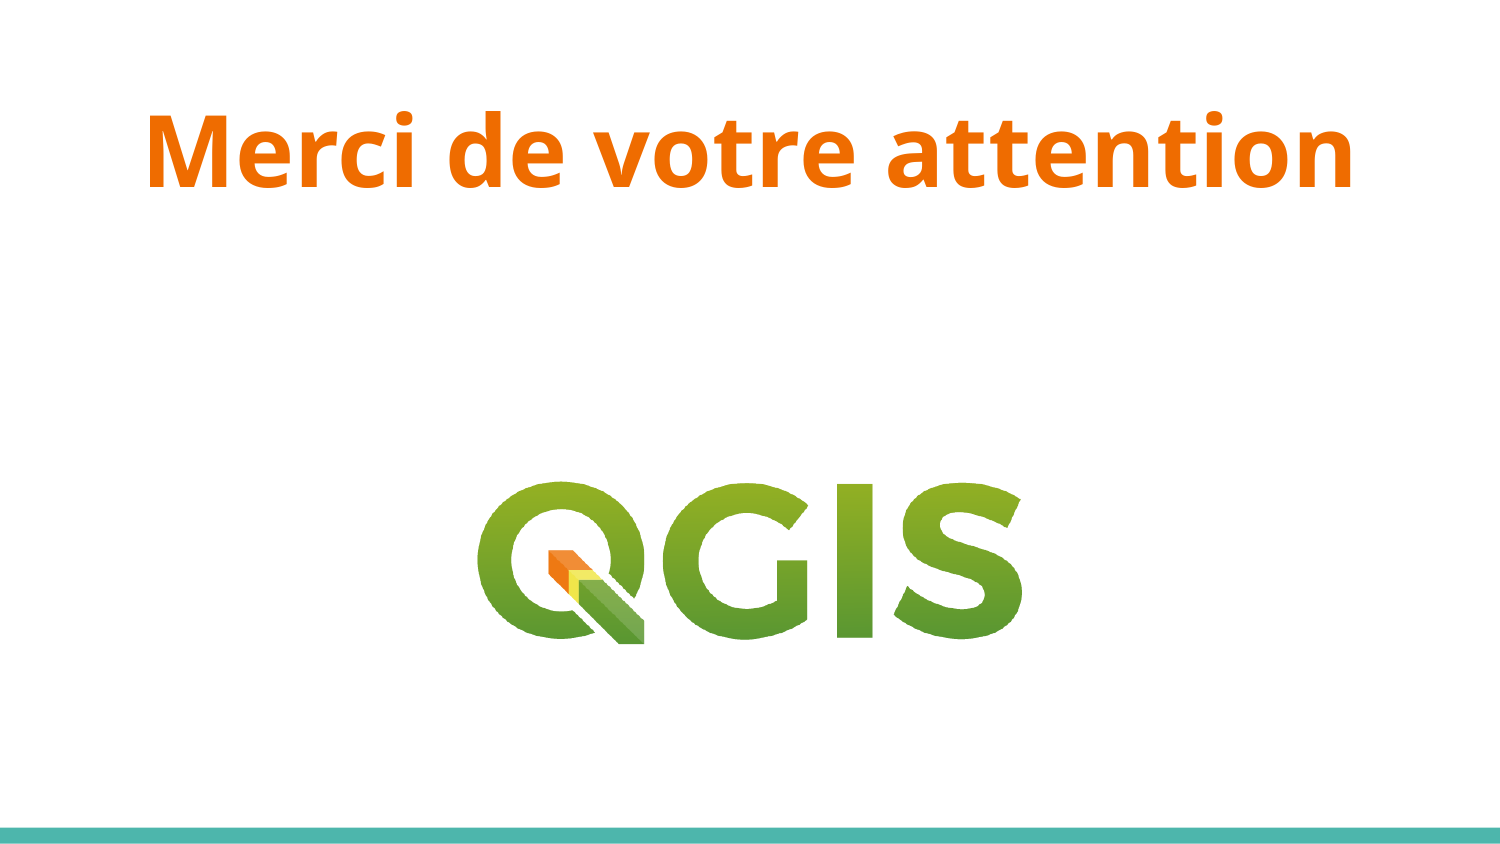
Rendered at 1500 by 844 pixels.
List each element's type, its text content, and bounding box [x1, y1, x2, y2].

picture [357, 374, 1142, 750]
title Merci de votre attention [51, 72, 1449, 407]
